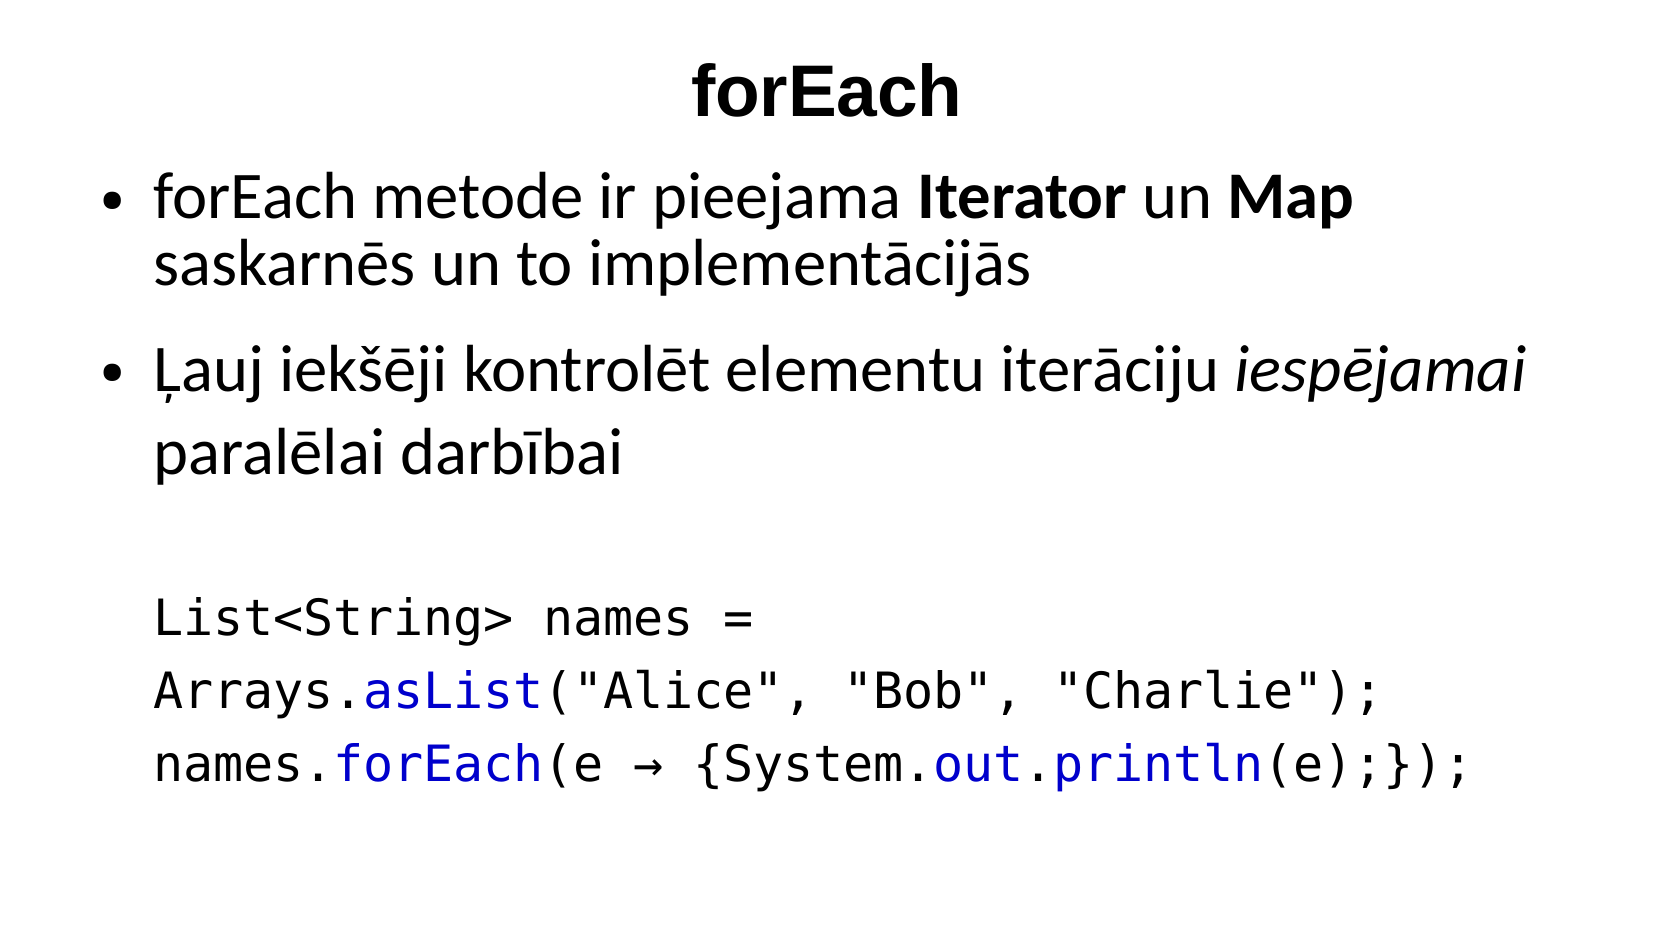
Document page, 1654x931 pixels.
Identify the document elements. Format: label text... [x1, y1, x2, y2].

list forEach metode ir pieejama Iterator un Map saskarnēs un to implementācijās Ļauj iekšēji kontrolēt elementu iterāciju iespējamai paralēlai darbībai List<String> names = Arrays.asList("Alice", "Bob", "Charlie"); names.forEach(e → {System.out.println(e);}); [82, 168, 1538, 889]
title forEach [82, 37, 1571, 147]
